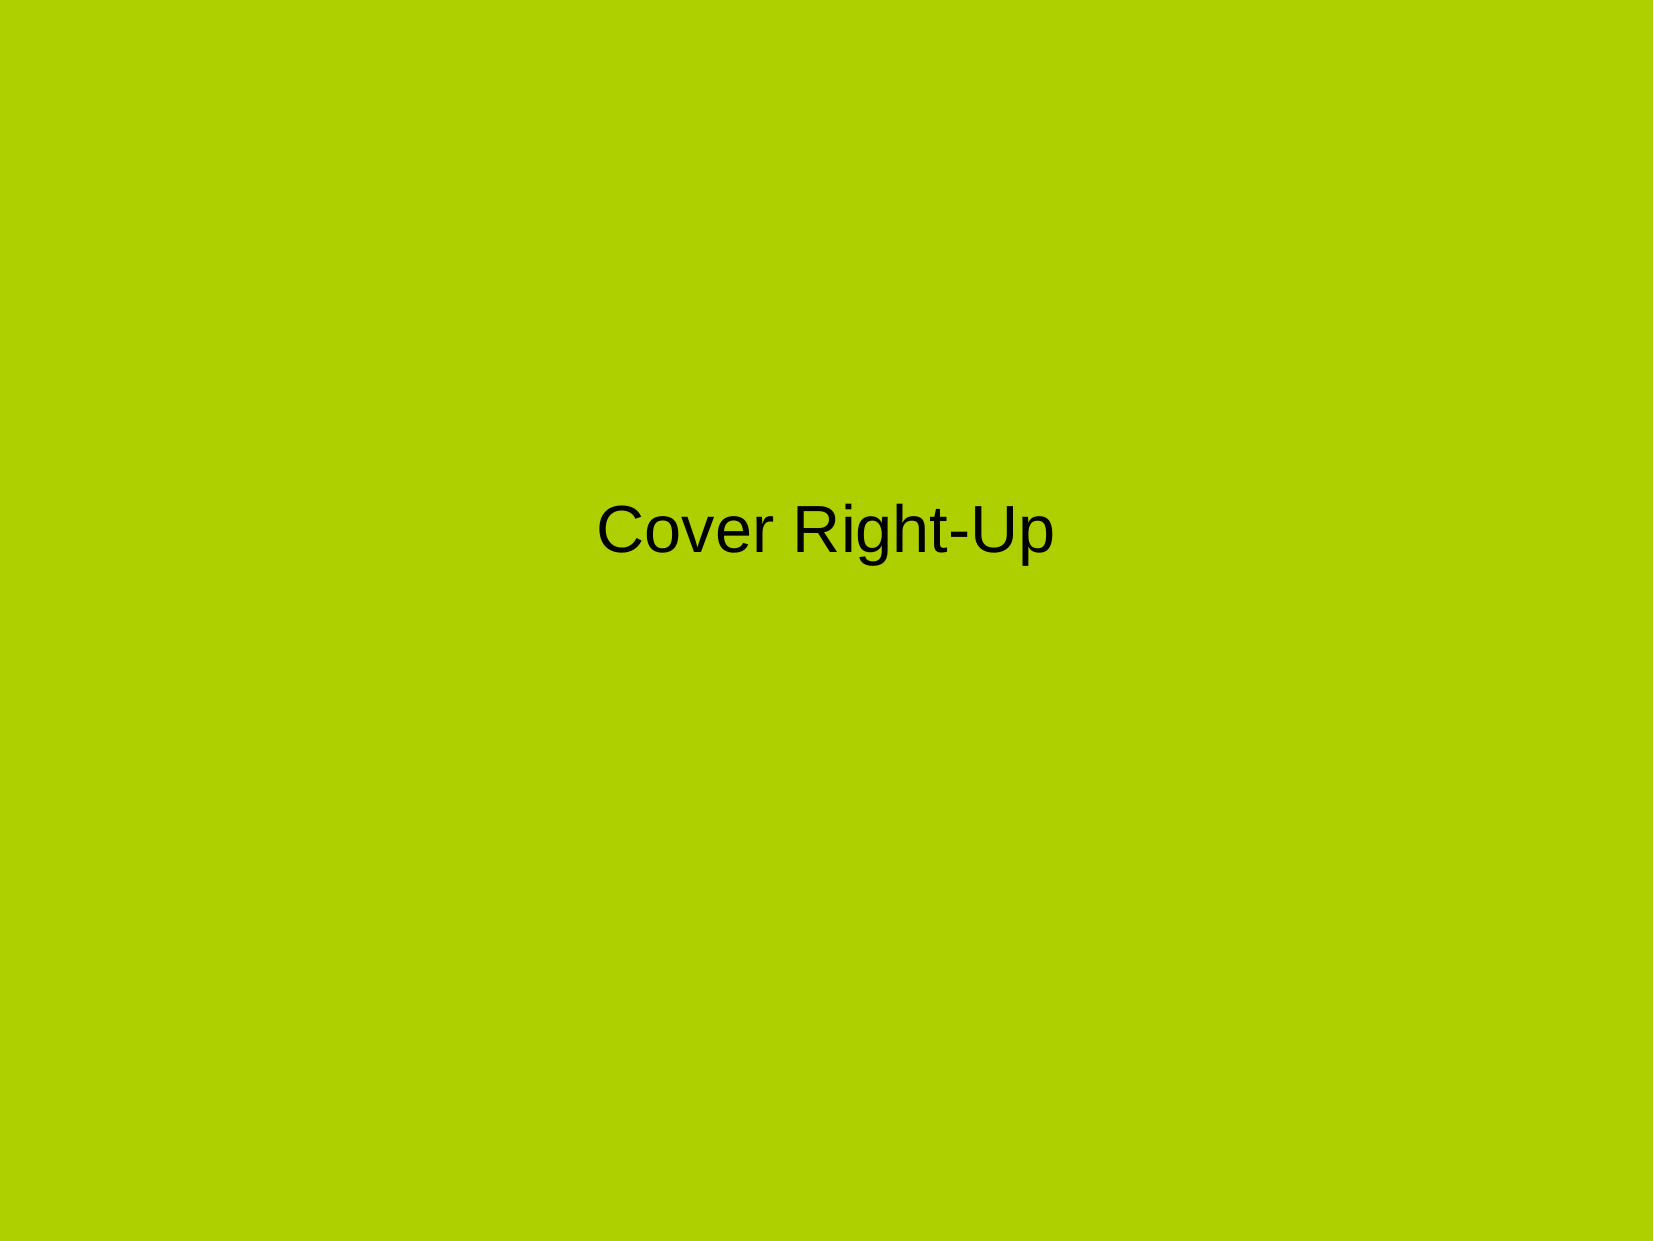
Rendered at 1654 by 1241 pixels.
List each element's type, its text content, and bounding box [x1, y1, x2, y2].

subtitle Cover Right-Up [82, 49, 1571, 1010]
